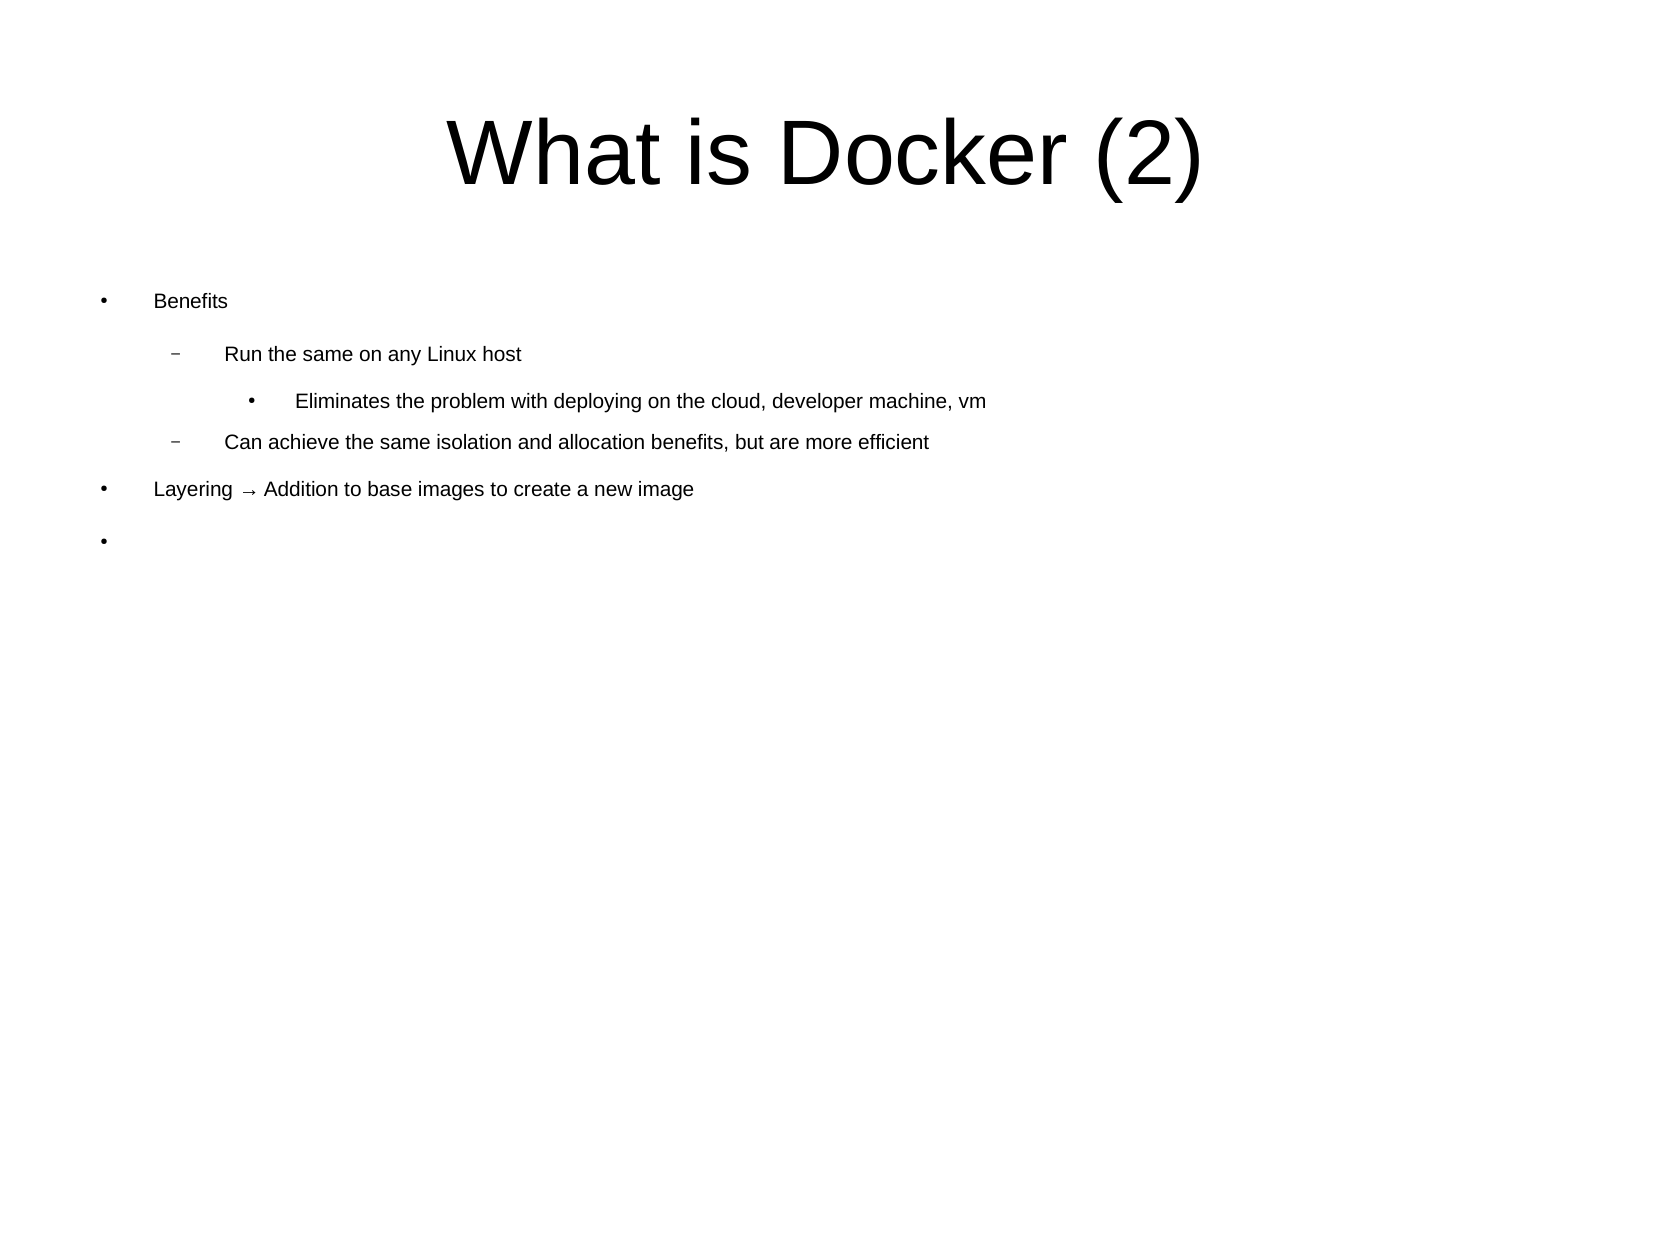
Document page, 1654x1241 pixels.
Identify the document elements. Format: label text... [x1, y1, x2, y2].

title What is Docker (2) [82, 49, 1571, 257]
list Benefits Run the same on any Linux host Eliminates the problem with deploying on the cloud, developer machine, vm Can achieve the same isolation and allocation benefits, but are more efficient Layering → Addition to base images to create a new image [82, 290, 1571, 1010]
